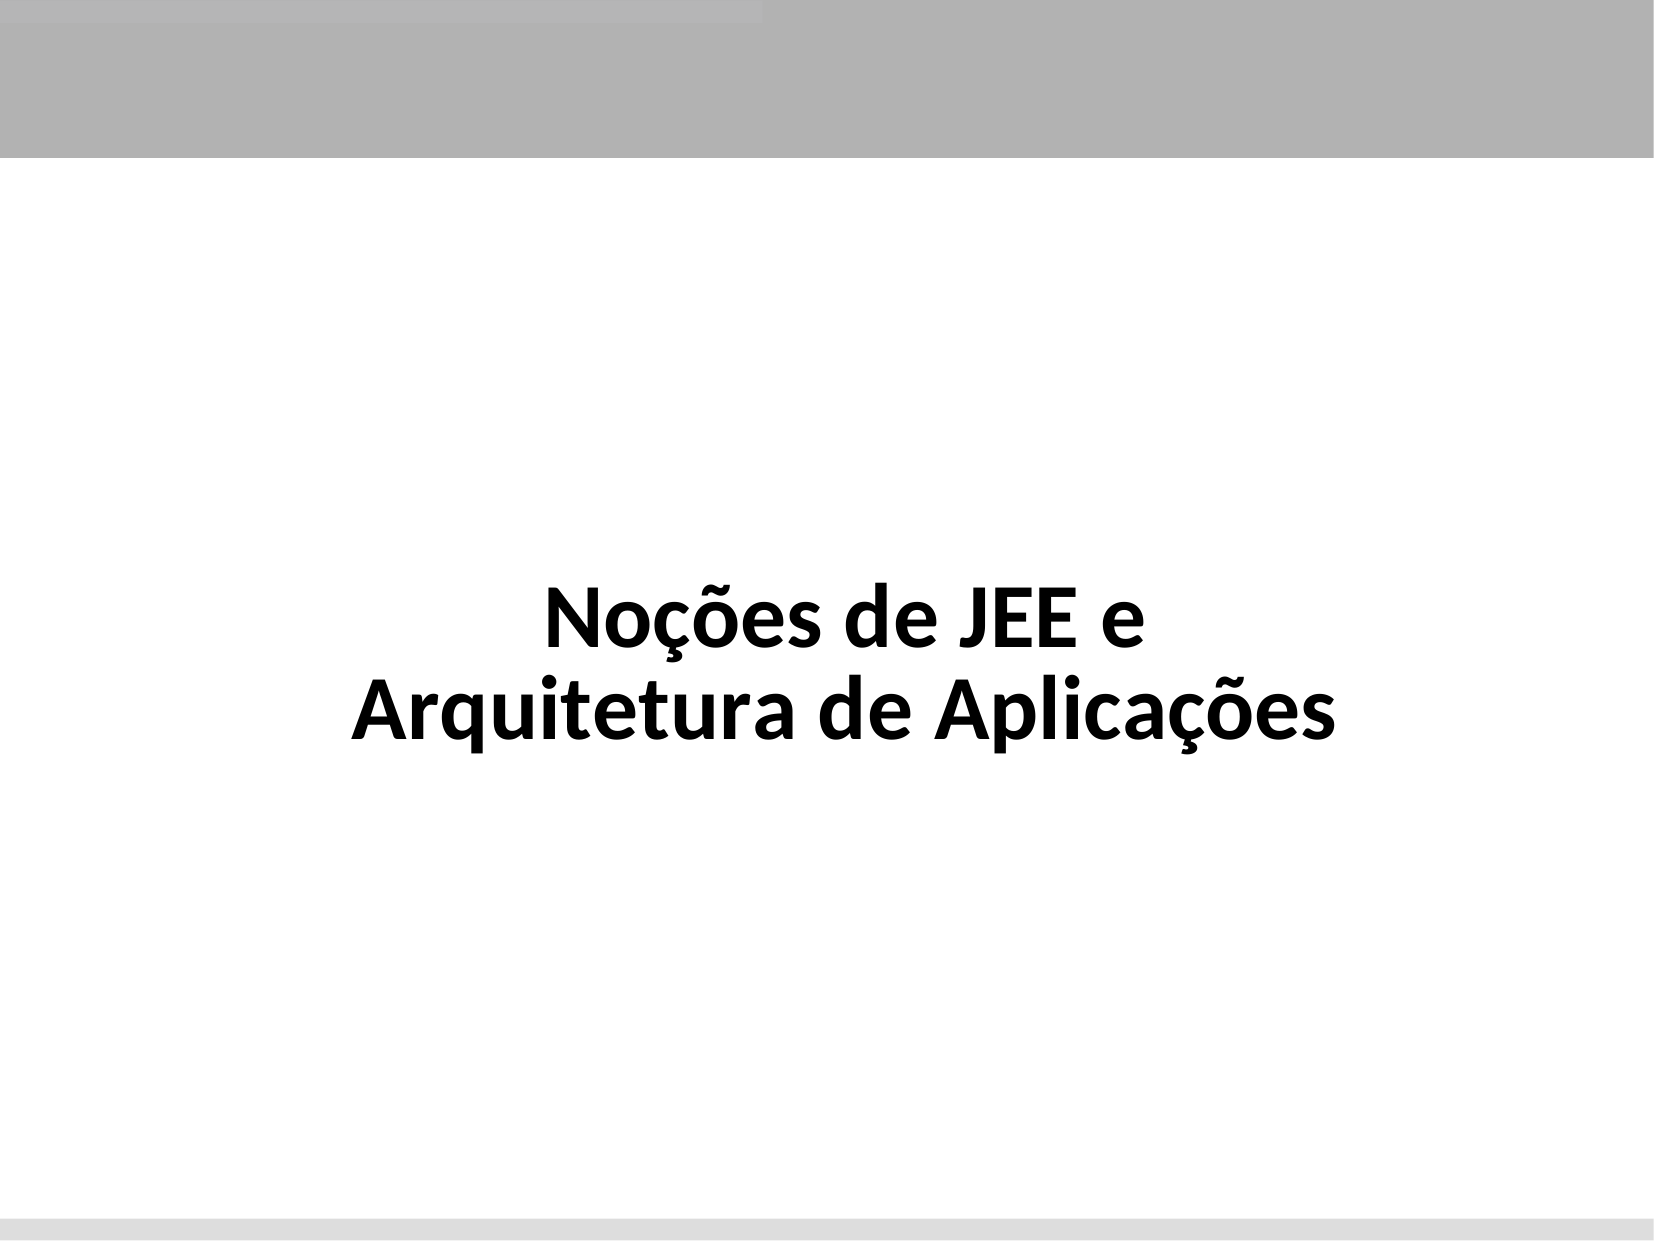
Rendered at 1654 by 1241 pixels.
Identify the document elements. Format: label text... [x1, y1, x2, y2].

subtitle Noções de JEE e Arquitetura de Aplicações [121, 279, 1534, 1062]
